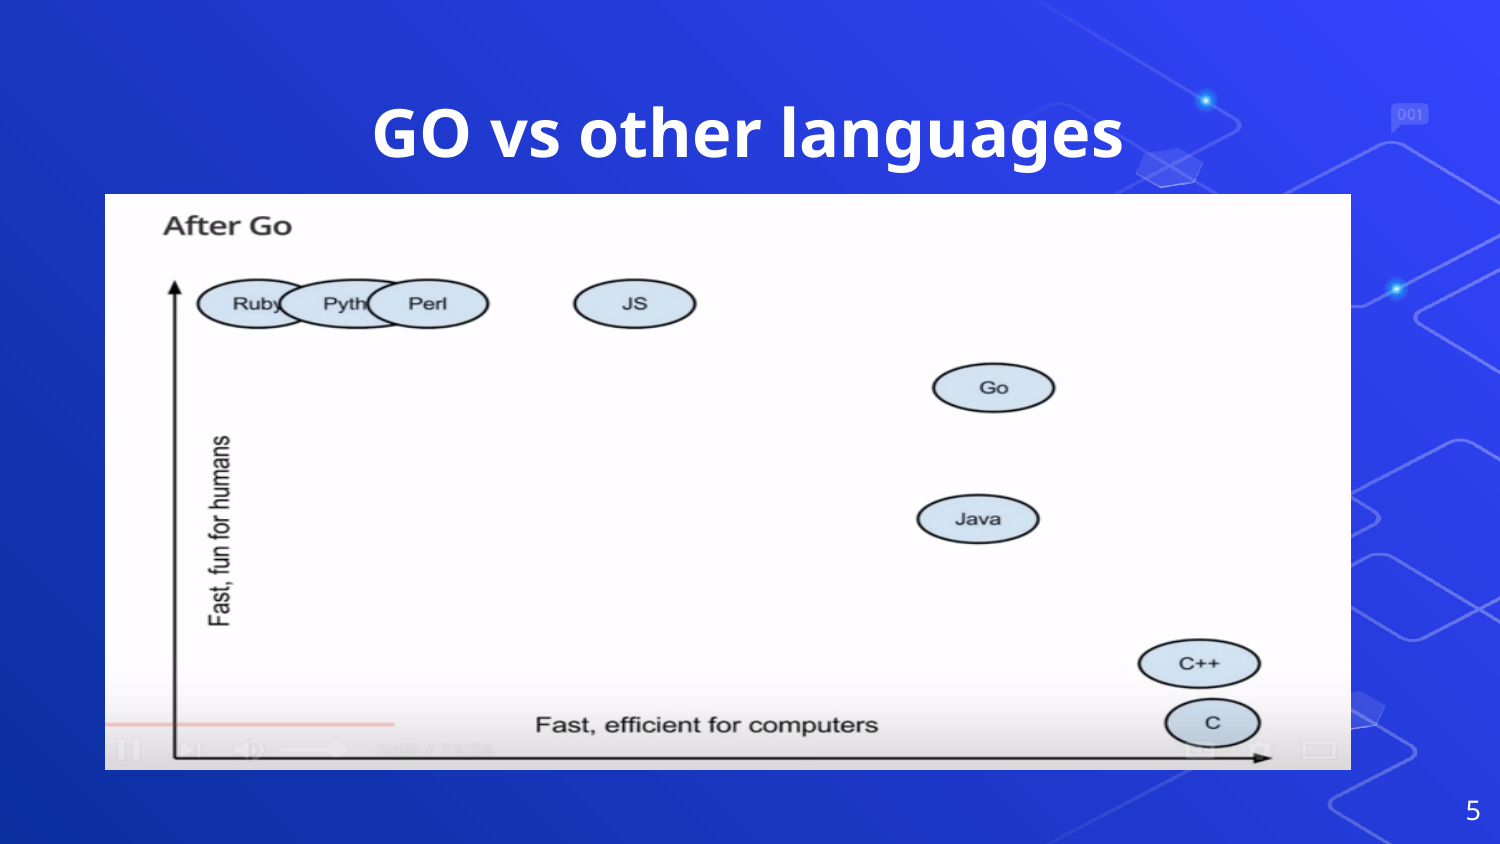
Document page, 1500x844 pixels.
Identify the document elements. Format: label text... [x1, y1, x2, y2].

title GO vs other languages [255, 30, 1242, 171]
slide_number <number> [1391, 779, 1482, 844]
picture [0, 0, 1500, 844]
